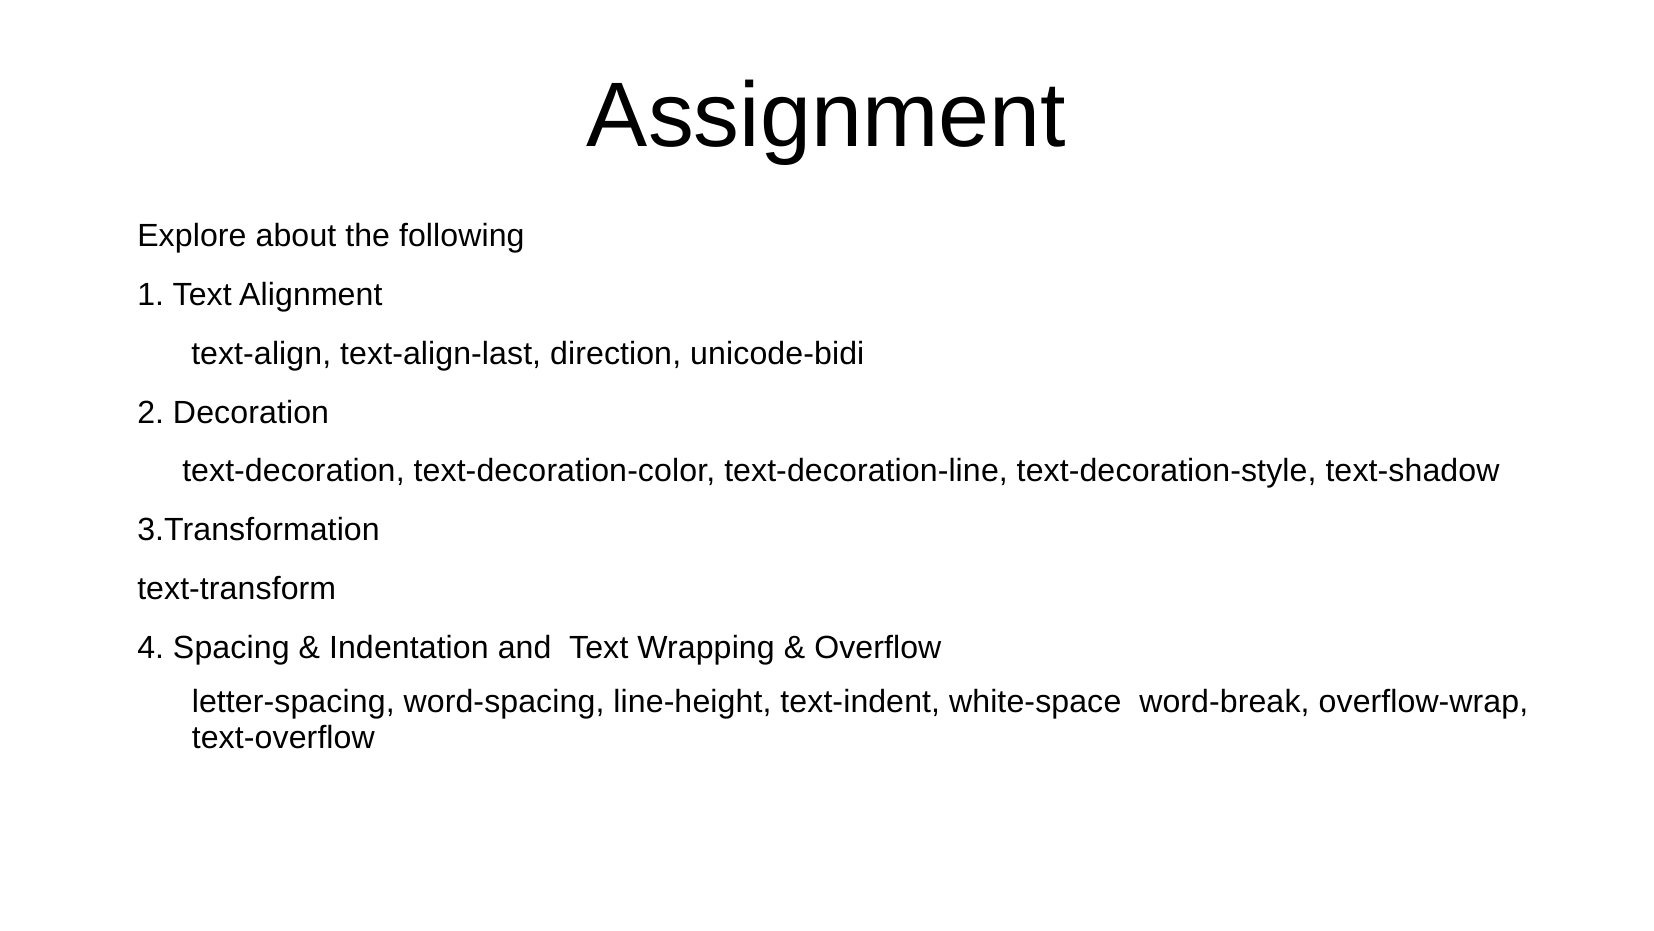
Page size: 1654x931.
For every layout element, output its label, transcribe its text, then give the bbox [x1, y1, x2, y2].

list Explore about the following 1. Text Alignment text-align, text-align-last, direction, unicode-bidi 2. Decoration text-decoration, text-decoration-color, text-decoration-line, text-decoration-style, text-shadow 3.Transformation text-transform 4. Spacing & Indentation and Text Wrapping & Overflow letter-spacing, word-spacing, line-height, text-indent, white-space word-break, overflow-wrap, text-overflow [82, 217, 1571, 758]
title Assignment [82, 37, 1571, 193]
